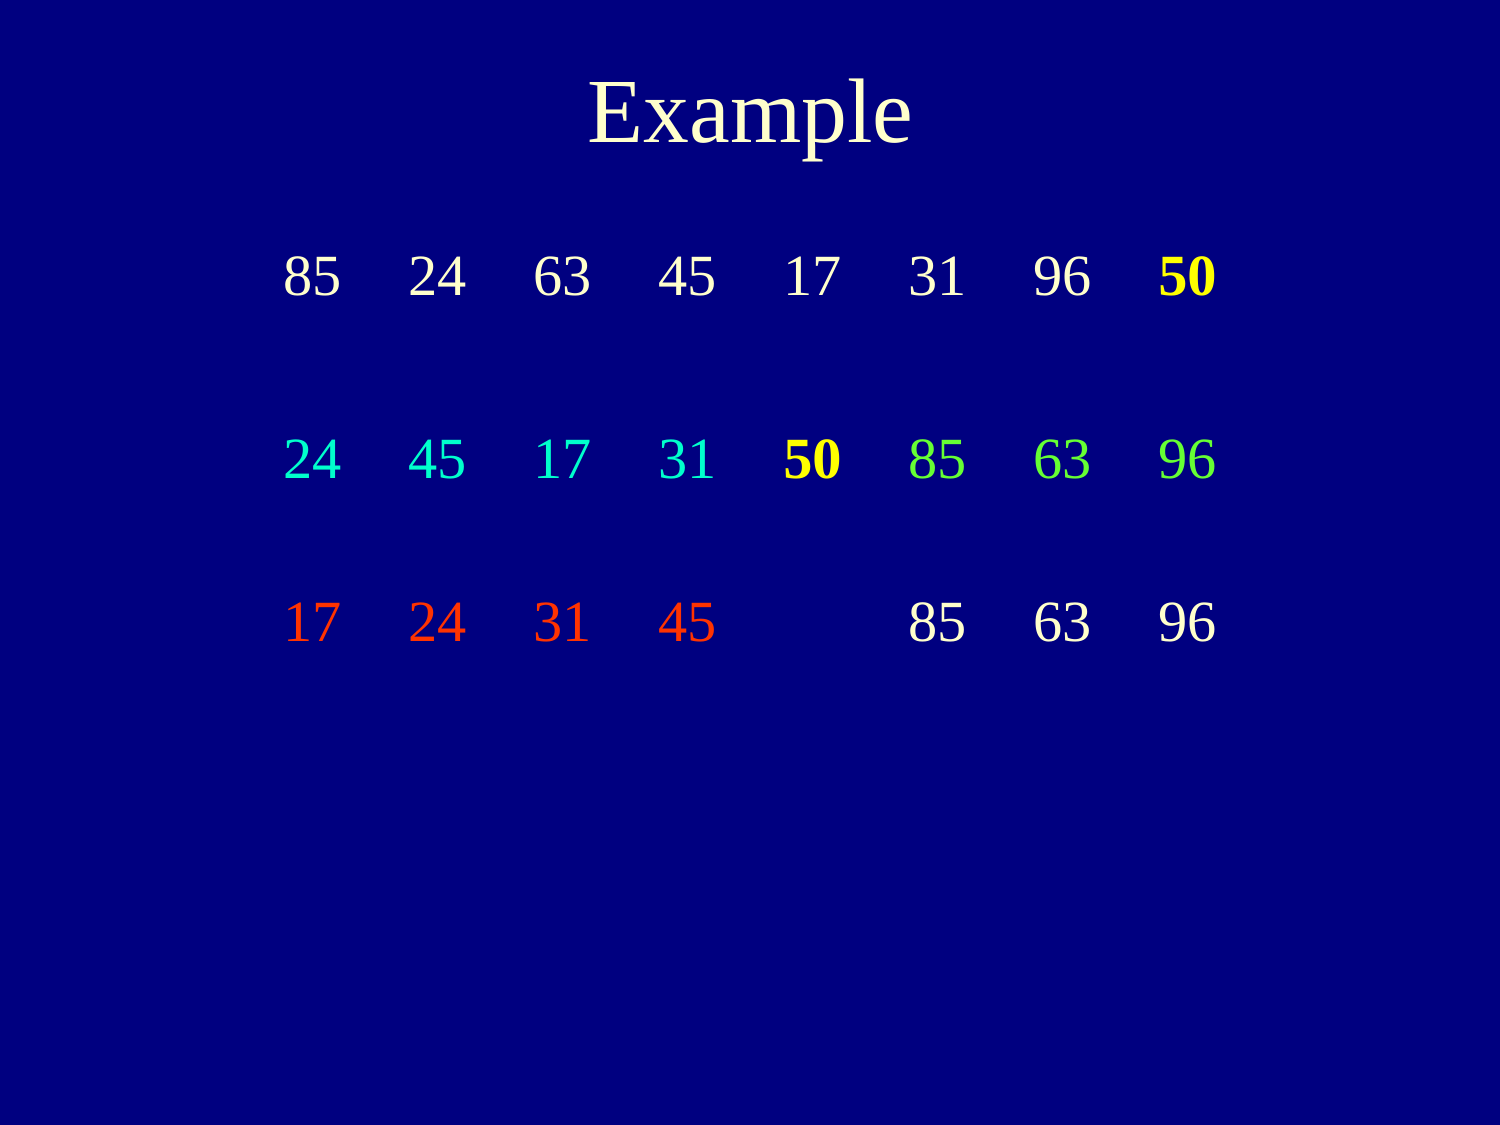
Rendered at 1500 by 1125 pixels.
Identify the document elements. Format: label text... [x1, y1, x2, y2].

table_header 45 [625, 229, 750, 325]
table_header 85 [250, 229, 375, 325]
table_header 96 [1125, 413, 1250, 512]
table_header 31 [625, 413, 750, 512]
table_header 24 [375, 229, 500, 325]
table_header 63 [1000, 413, 1125, 512]
title Example [22, 43, 1480, 169]
table_header 45 [375, 413, 500, 512]
table_header 17 [250, 575, 375, 675]
table_header 24 [375, 575, 500, 675]
table_header 85 [875, 575, 1000, 675]
table_header 50 [1125, 229, 1250, 325]
table_header 45 [625, 575, 750, 675]
table_header 85 [875, 413, 1000, 512]
table_header 17 [500, 413, 625, 512]
table_header 96 [1000, 229, 1125, 325]
table_header 31 [500, 575, 625, 675]
table_header 31 [875, 229, 1000, 325]
table_header 63 [500, 229, 625, 325]
table_header 17 [750, 229, 875, 325]
table_header 24 [250, 413, 375, 512]
table_header 50 [750, 413, 875, 512]
table_header 63 [1000, 575, 1125, 675]
table_header 96 [1125, 575, 1250, 675]
